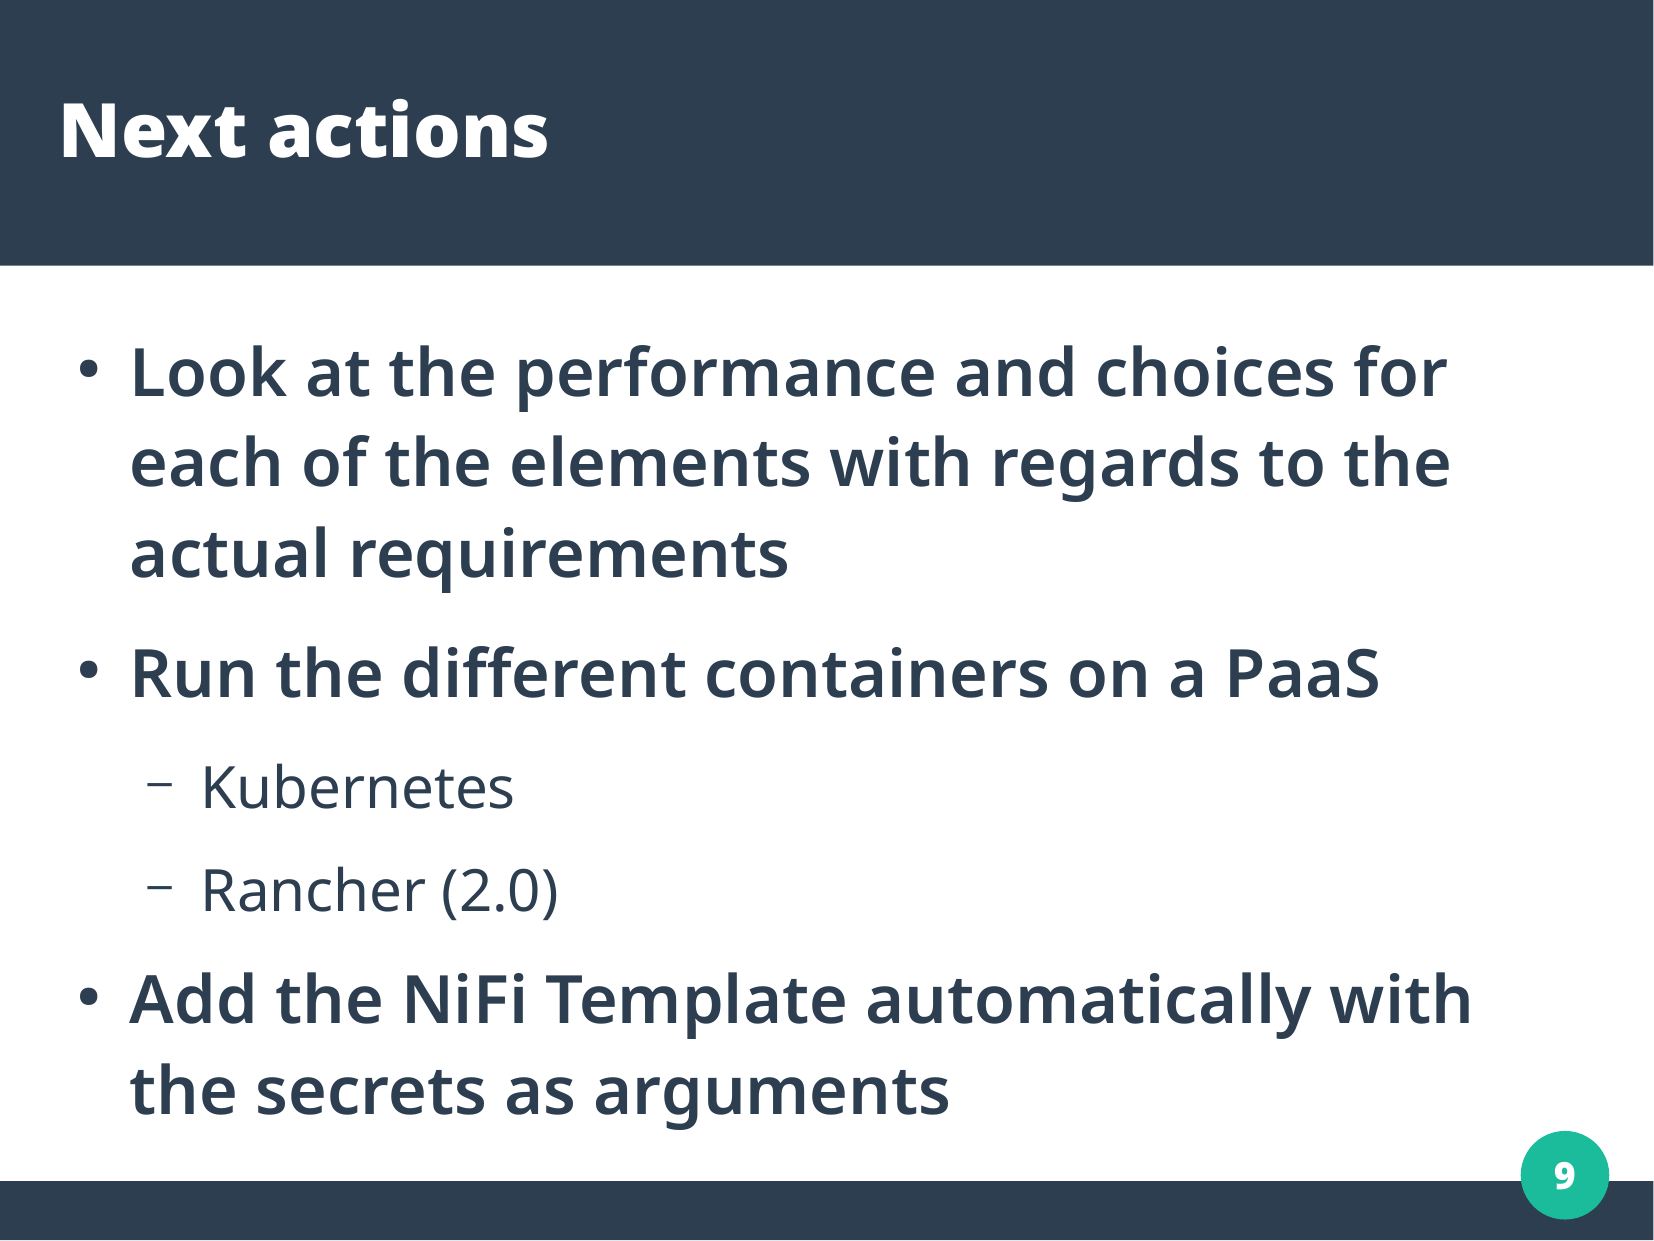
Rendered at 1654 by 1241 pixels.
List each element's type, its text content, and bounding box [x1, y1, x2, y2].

list Look at the performance and choices for each of the elements with regards to the actual requirements Run the different containers on a PaaS Kubernetes Rancher (2.0) Add the NiFi Template automatically with the secrets as arguments [59, 324, 1595, 1152]
title Next actions [59, 49, 1595, 207]
